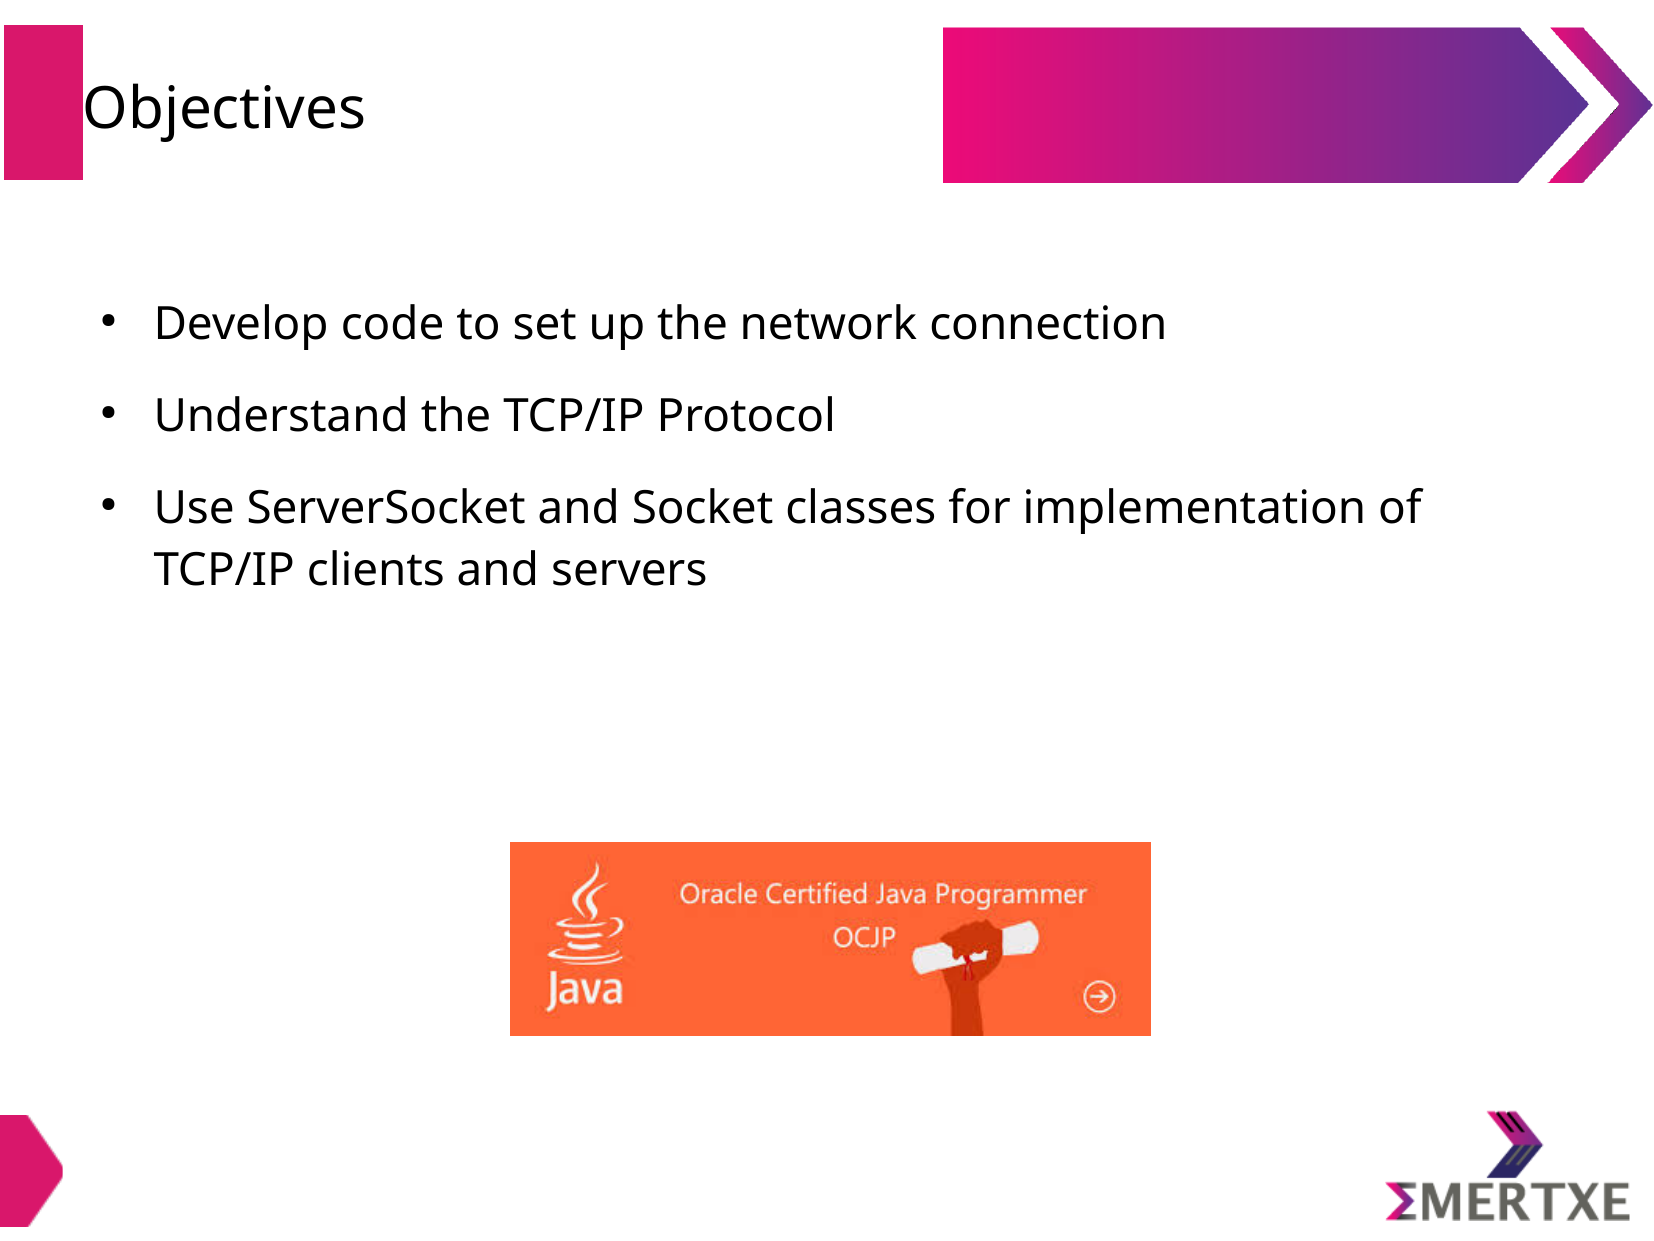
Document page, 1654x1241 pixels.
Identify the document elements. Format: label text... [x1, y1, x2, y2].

picture [1385, 1107, 1631, 1221]
title Objectives [82, 2, 1571, 210]
picture [510, 842, 1151, 1036]
list Develop code to set up the network connection Understand the TCP/IP Protocol Use ServerSocket and Socket classes for implementation of TCP/IP clients and servers [82, 290, 1571, 1010]
picture [1571, 27, 1653, 183]
